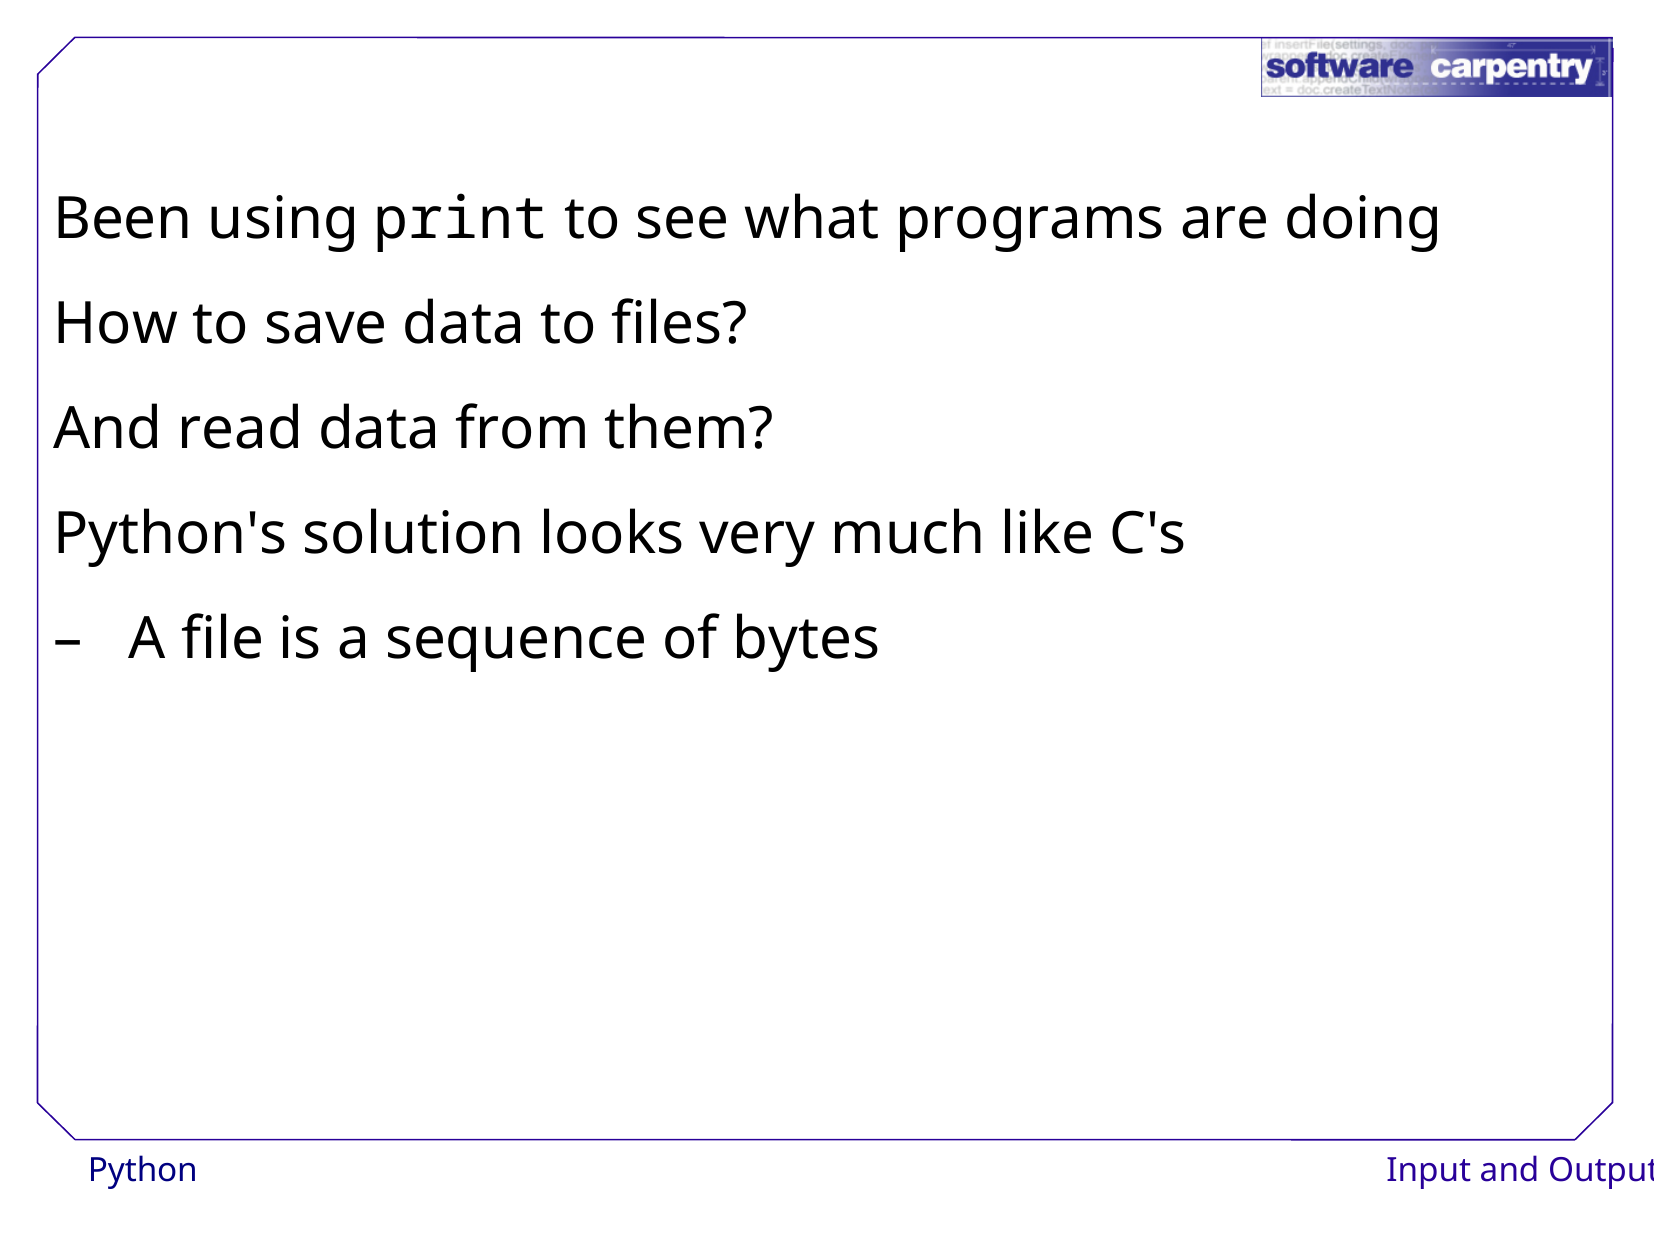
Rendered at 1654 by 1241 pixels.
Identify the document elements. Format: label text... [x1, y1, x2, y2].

text_box Been using print to see what programs are doing How to save data to files? And read data from them? Python's solution looks very much like C's – A file is a sequence of bytes [38, 138, 1608, 679]
picture [1261, 39, 1613, 97]
